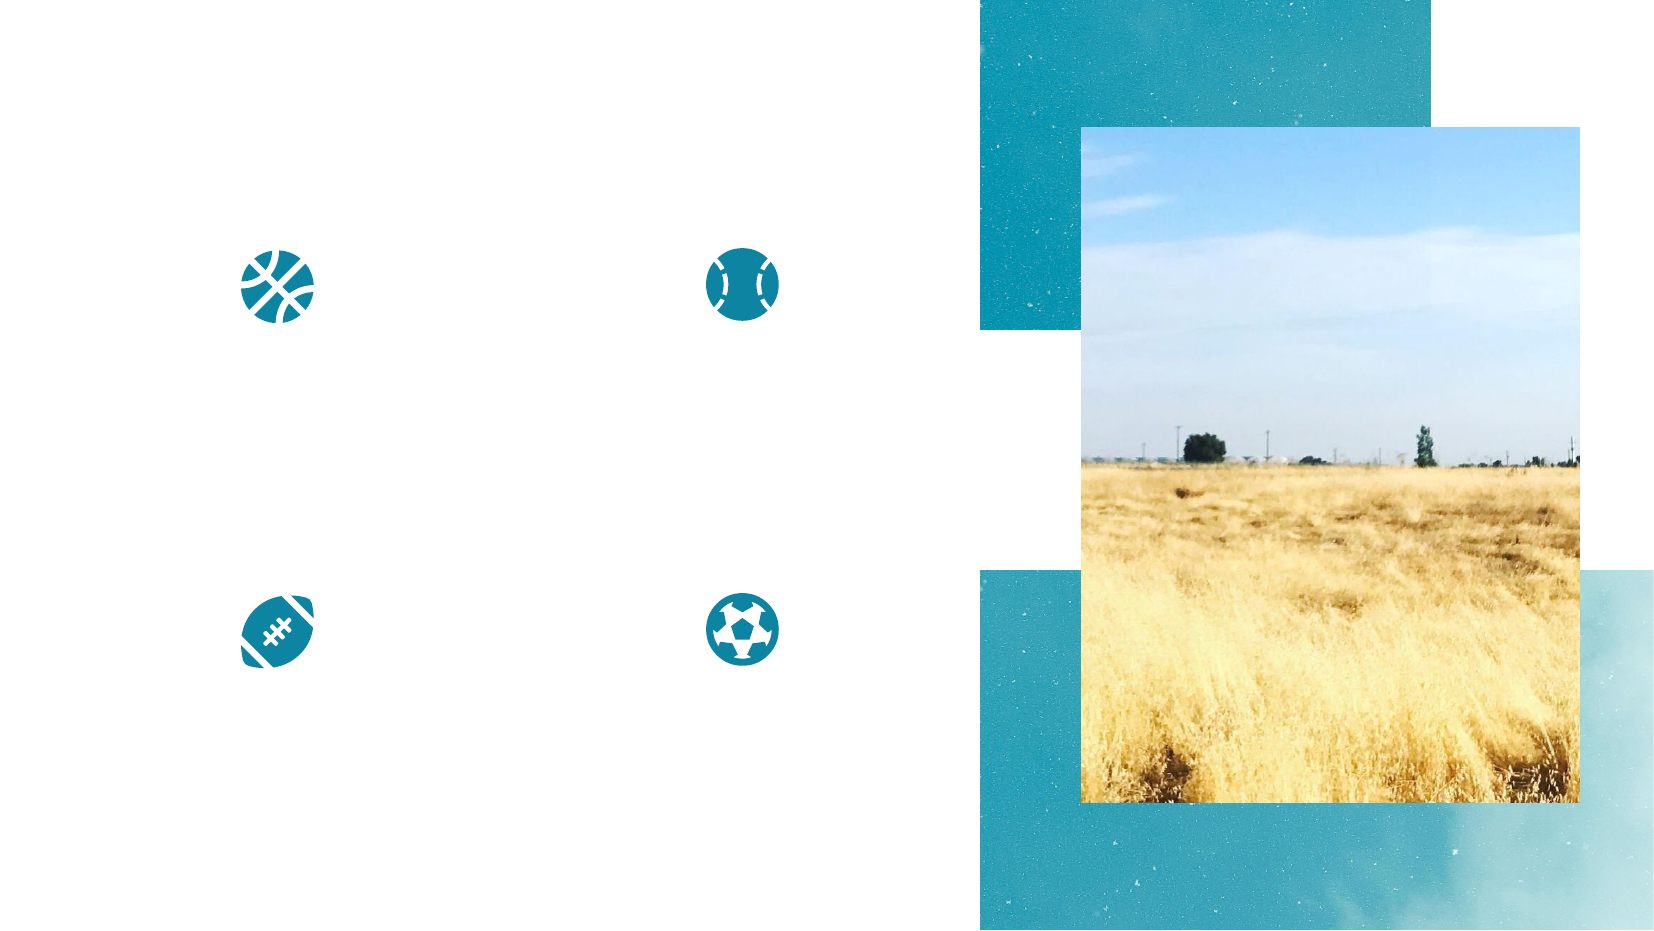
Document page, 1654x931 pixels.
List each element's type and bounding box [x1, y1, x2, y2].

text_box [270, 250, 301, 282]
text_box [254, 250, 273, 271]
text_box [241, 596, 314, 668]
picture [980, 0, 1654, 930]
text_box [241, 280, 273, 310]
text_box [290, 595, 314, 619]
text_box [294, 292, 314, 310]
text_box [241, 645, 265, 669]
text_box [254, 291, 285, 324]
text_box [706, 593, 779, 666]
text_box [241, 263, 261, 282]
text_box [282, 303, 301, 323]
text_box [282, 263, 314, 294]
text_box [706, 248, 779, 321]
